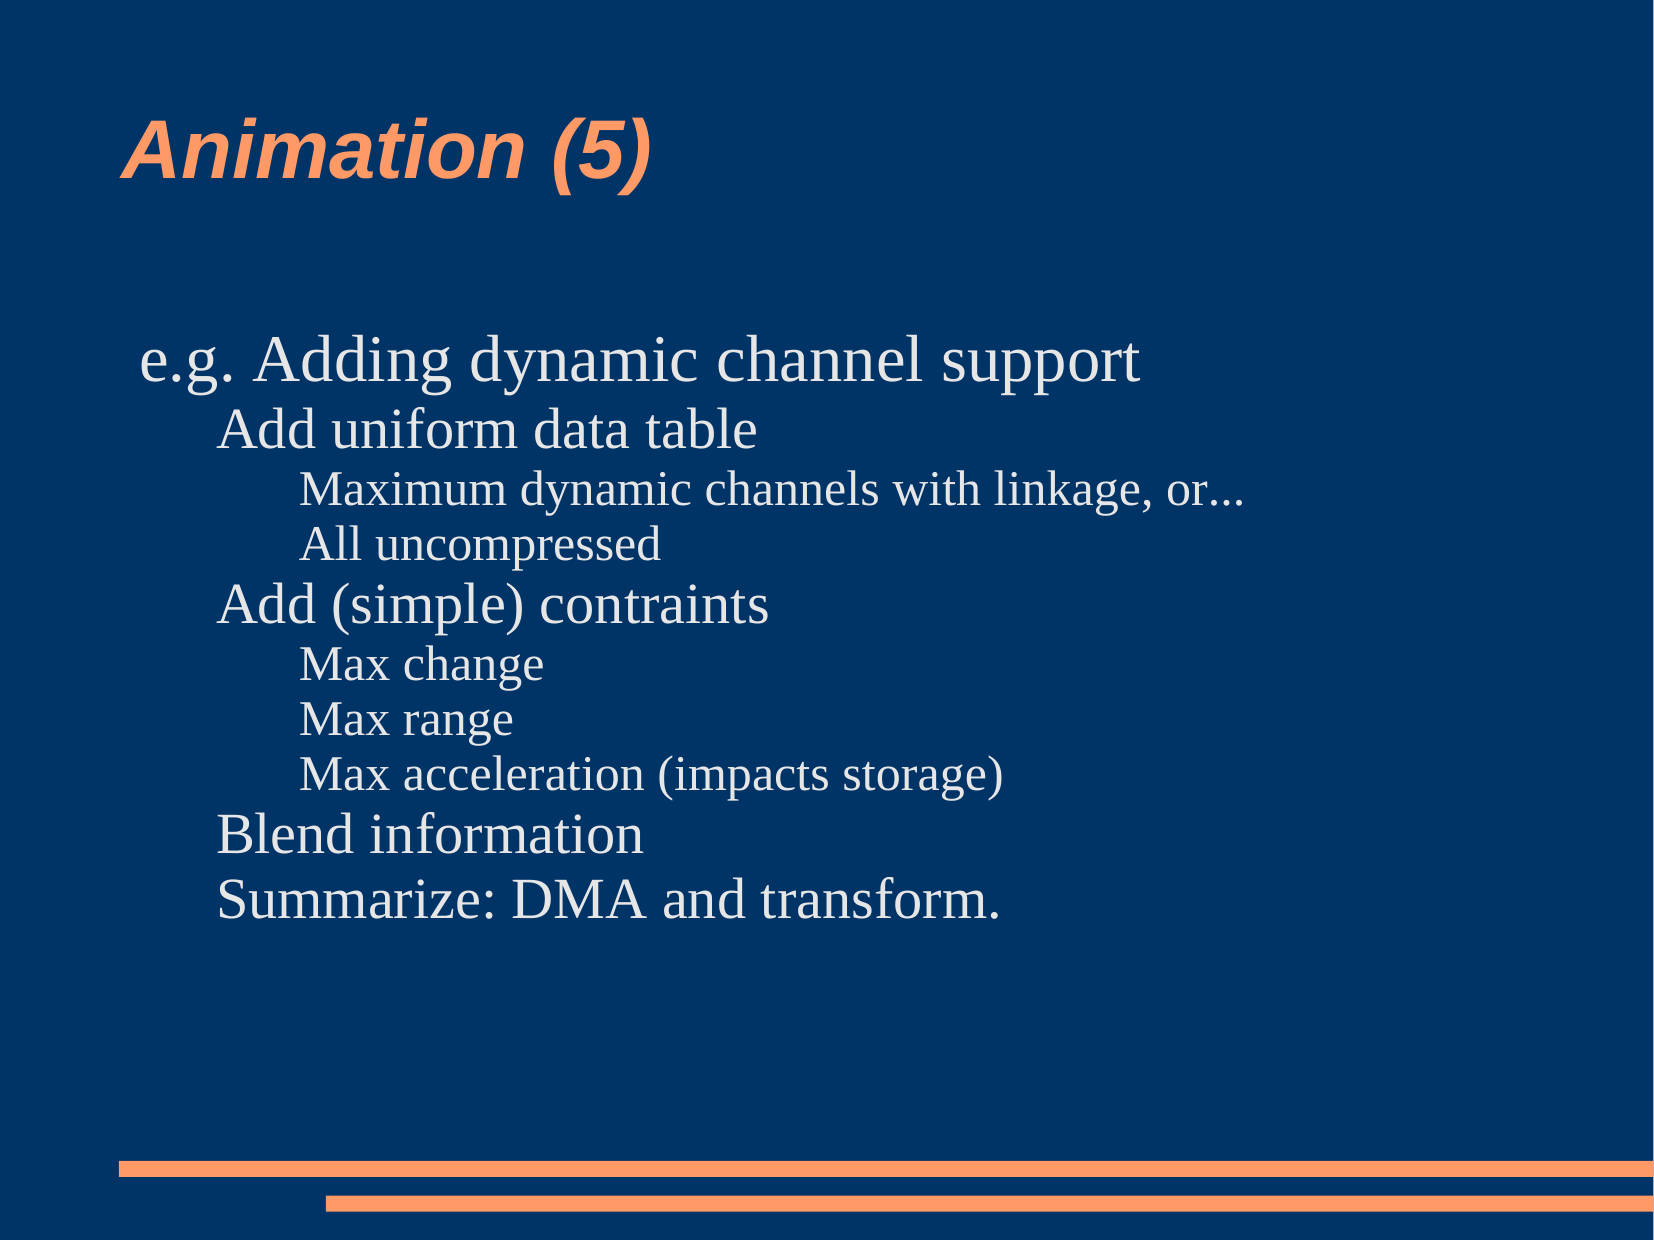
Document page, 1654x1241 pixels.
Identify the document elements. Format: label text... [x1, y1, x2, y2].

list e.g. Adding dynamic channel support Add uniform data table Maximum dynamic channels with linkage, or... All uncompressed Add (simple) contraints Max change Max range Max acceleration (impacts storage) Blend information Summarize: DMA and transform. [121, 322, 1561, 1133]
title Animation (5) [121, 46, 1534, 254]
